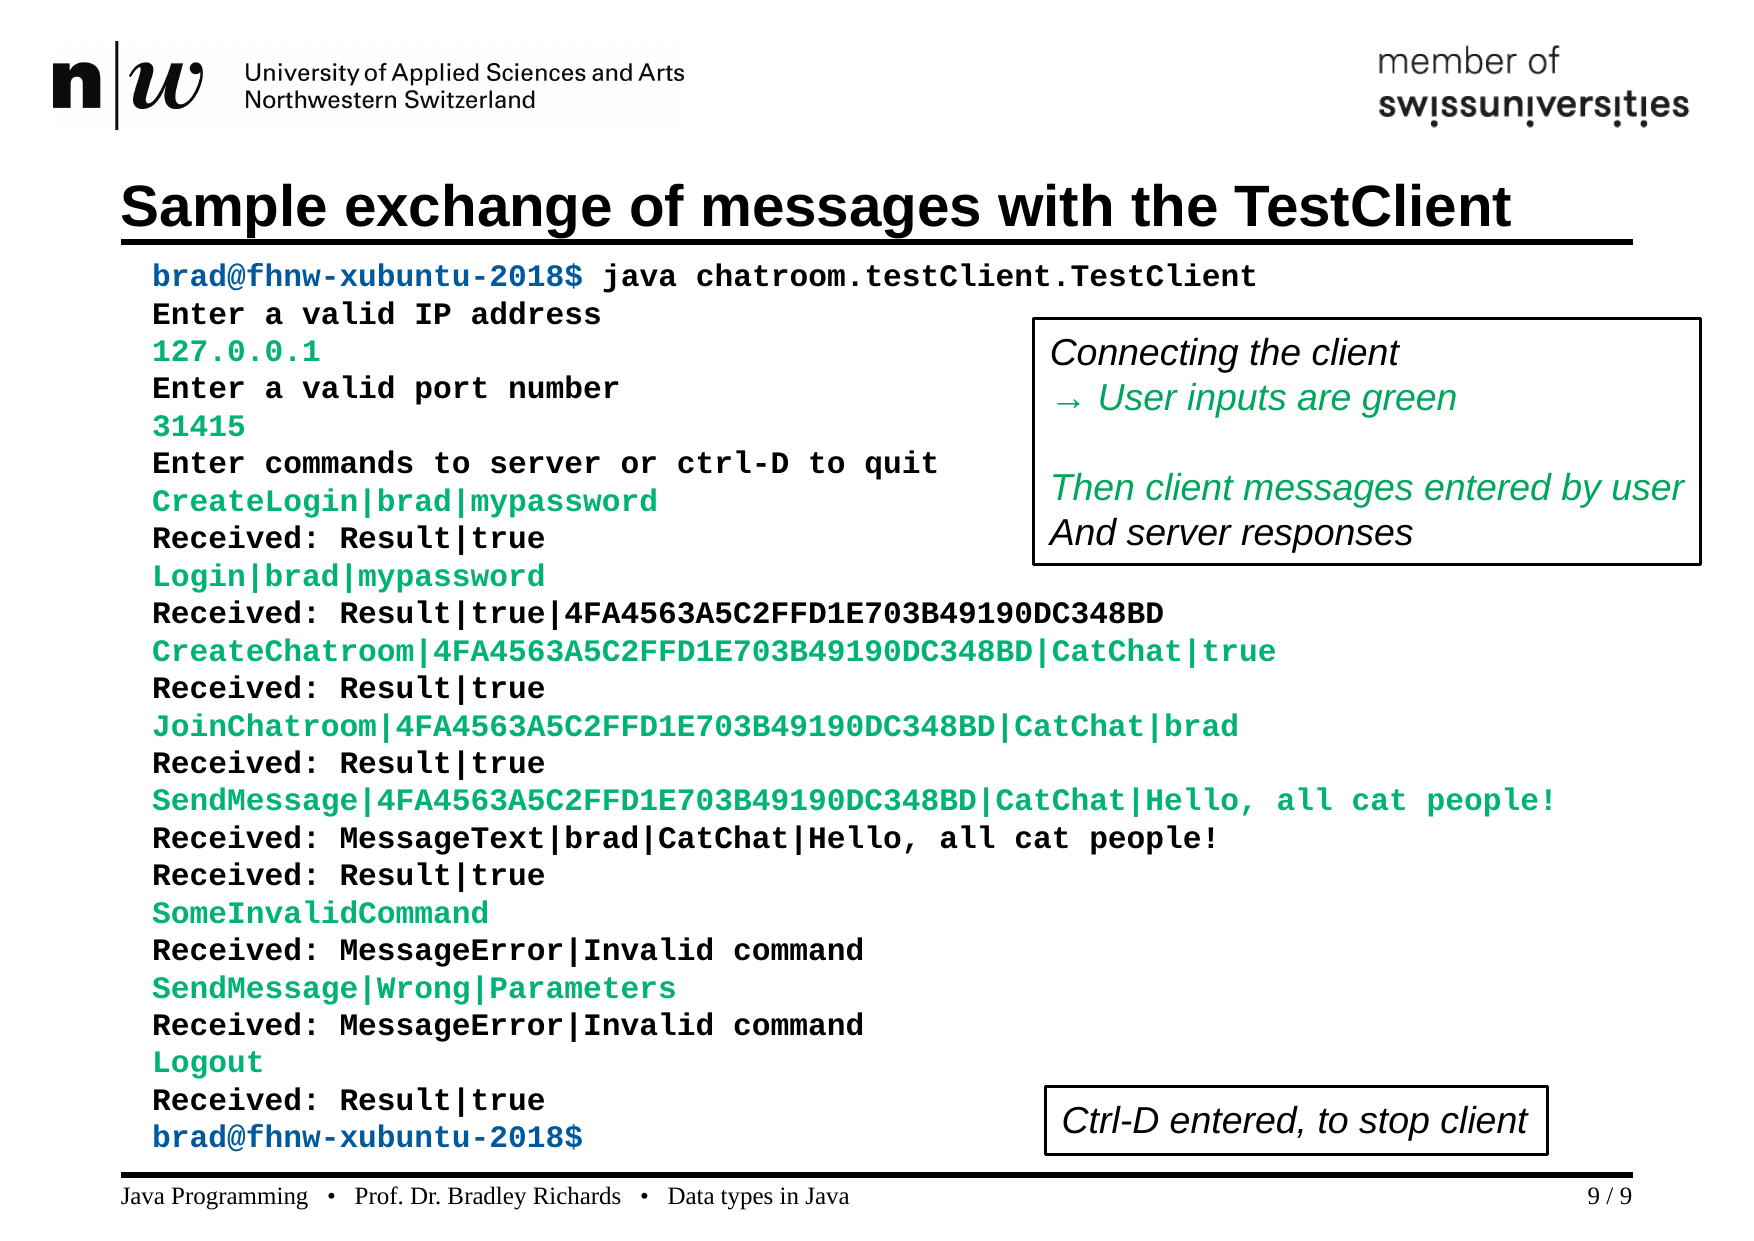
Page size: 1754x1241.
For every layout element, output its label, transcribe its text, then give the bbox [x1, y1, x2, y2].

title Sample exchange of messages with the TestClient [120, 173, 1633, 239]
picture [53, 41, 684, 130]
text_box Ctrl-D entered, to stop client [1045, 1086, 1548, 1155]
text_box Connecting the client → User inputs are green Then client messages entered by user And server responses [1033, 318, 1701, 565]
picture [1376, 41, 1692, 130]
text_box brad@fhnw-xubuntu-2018$ java chatroom.testClient.TestClient Enter a valid IP address 127.0.0.1 Enter a valid port number 31415 Enter commands to server or ctrl-D to quit CreateLogin|brad|mypassword Received: Result|true Login|brad|mypassword Received: Result|true|4FA4563A5C2FFD1E703B49190DC348BD CreateChatroom|4FA4563A5C2FFD1E703B49190DC348BD|CatChat|true Received: Result|true JoinChatroom|4FA4563A5C2FFD1E703B49190DC348BD|CatChat|brad Received: Result|true SendMessage|4FA4563A5C2FFD1E703B49190DC348BD|CatChat|Hello, all cat people! Received: MessageText|brad|CatChat|Hello, all cat people! Received: Result|true SomeInvalidCommand Received: MessageError|Invalid command SendMessage|Wrong|Parameters Received: MessageError|Invalid command Logout Received: Result|true brad@fhnw-xubuntu-2018$ [137, 248, 1633, 1176]
